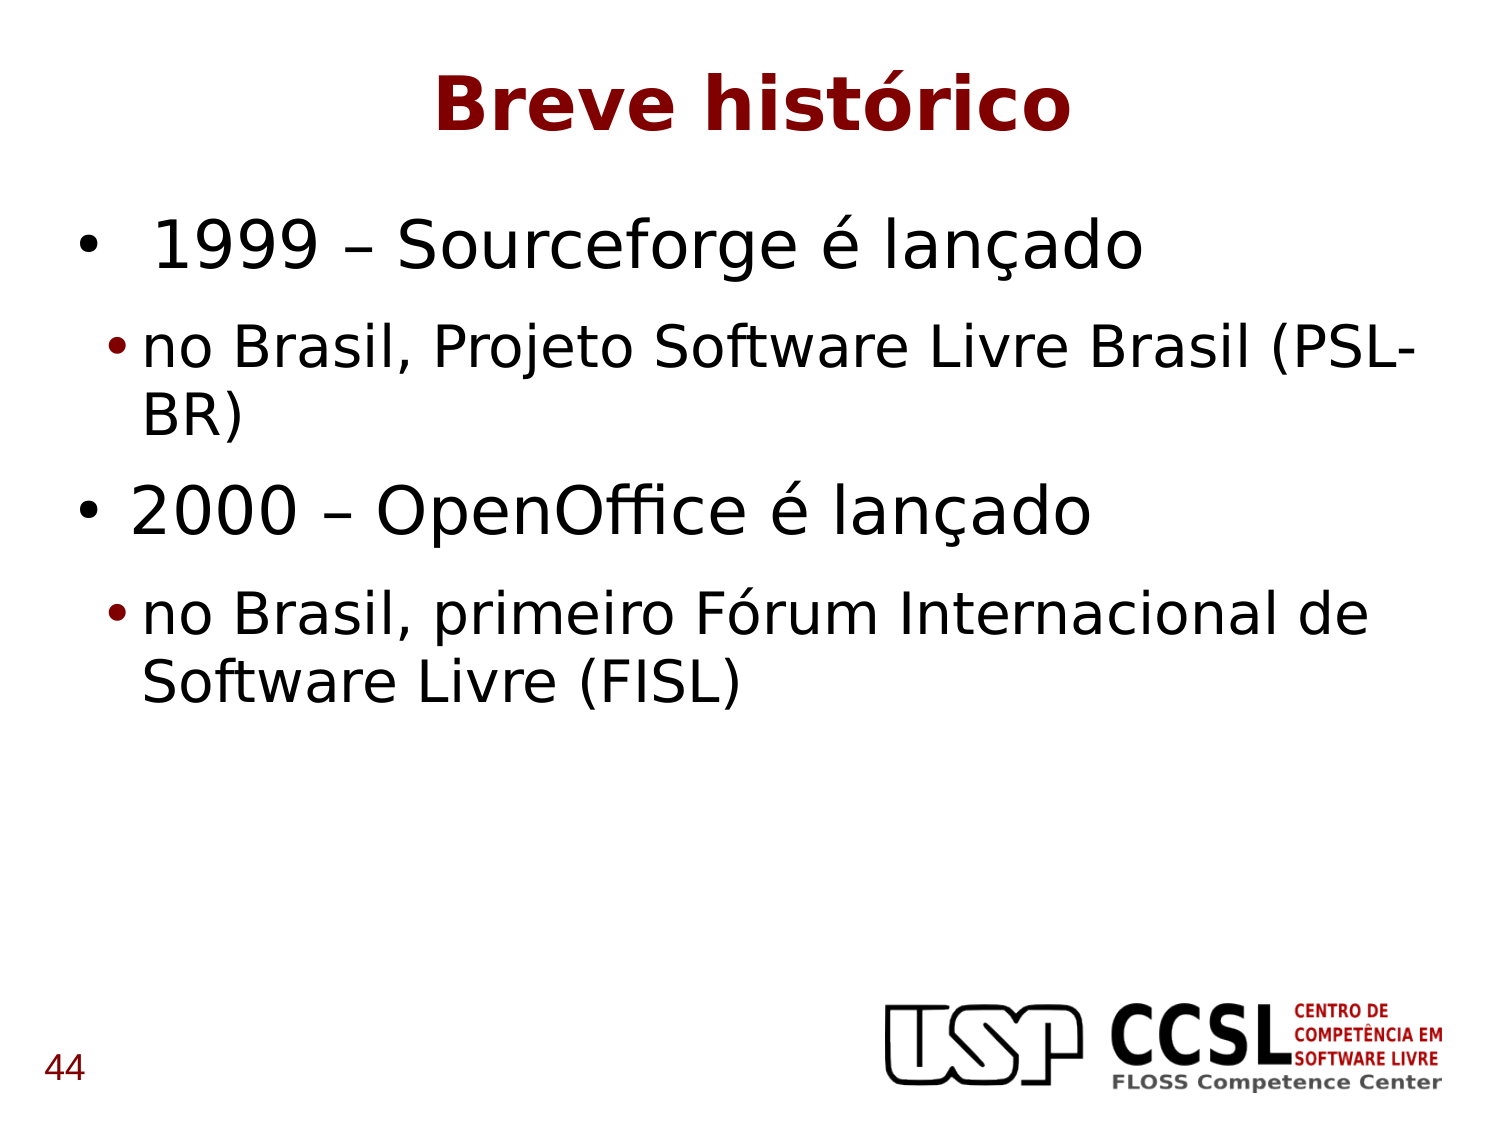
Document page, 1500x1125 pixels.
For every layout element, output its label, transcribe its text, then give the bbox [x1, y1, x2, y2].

picture [885, 1003, 1442, 1093]
title Breve histórico [59, 29, 1447, 180]
list 1999 – Sourceforge é lançado no Brasil, Projeto Software Livre Brasil (PSL-BR) 2000 – OpenOffice é lançado no Brasil, primeiro Fórum Internacional de Software Livre (FISL) [59, 206, 1447, 950]
